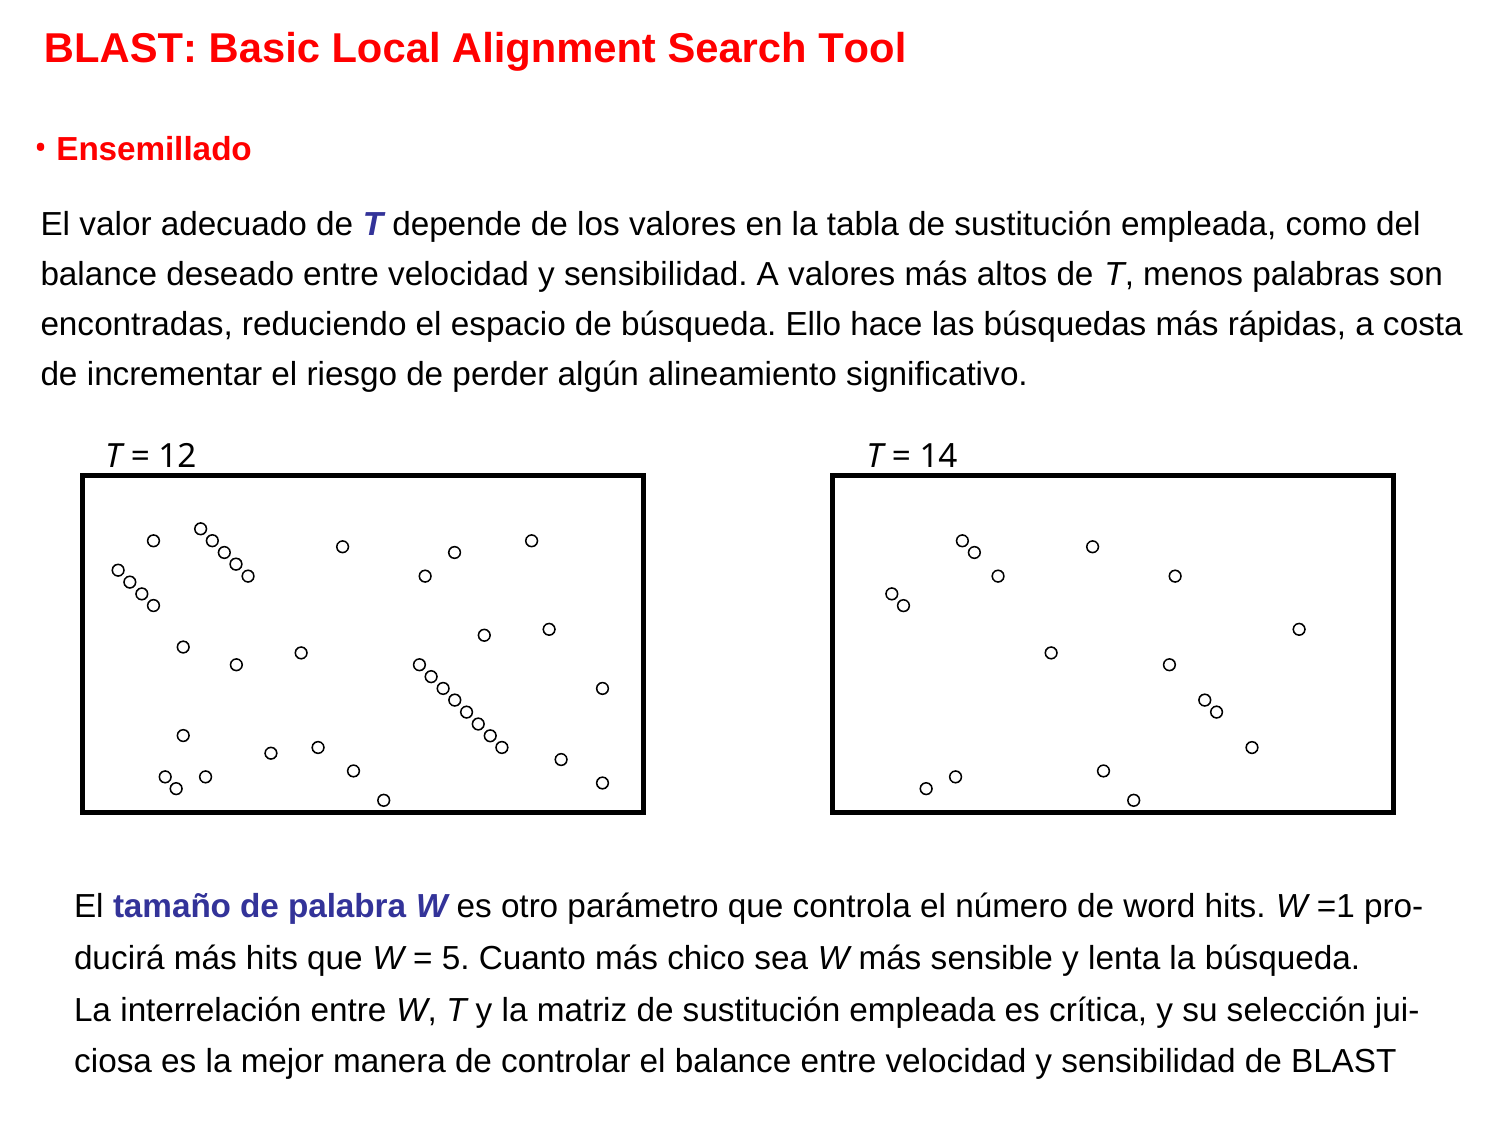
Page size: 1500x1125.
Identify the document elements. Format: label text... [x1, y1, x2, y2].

text_box T = 14 [851, 426, 973, 482]
text_box Ensemillado [19, 119, 267, 175]
text_box El valor adecuado de T depende de los valores en la tabla de sustitución empleada, como del balance deseado entre velocidad y sensibilidad. A valores más altos de T, menos palabras son encontradas, reduciendo el espacio de búsqueda. Ello hace las búsquedas más rápidas, a costa de incrementar el riesgo de perder algún alineamiento significativo. [25, 184, 1481, 400]
text_box BLAST: Basic Local Alignment Search Tool [29, 13, 922, 79]
text_box T = 12 [90, 426, 212, 482]
text_box El tamaño de palabra W es otro parámetro que controla el número de word hits. W =1 pro- ducirá más hits que W = 5. Cuanto más chico sea W más sensible y lenta la búsqueda. La interrelación entre W, T y la matriz de sustitución empleada es crítica, y su selección jui- ciosa es la mejor manera de controlar el balance entre velocidad y sensibilidad de BLAST [59, 864, 1439, 1088]
